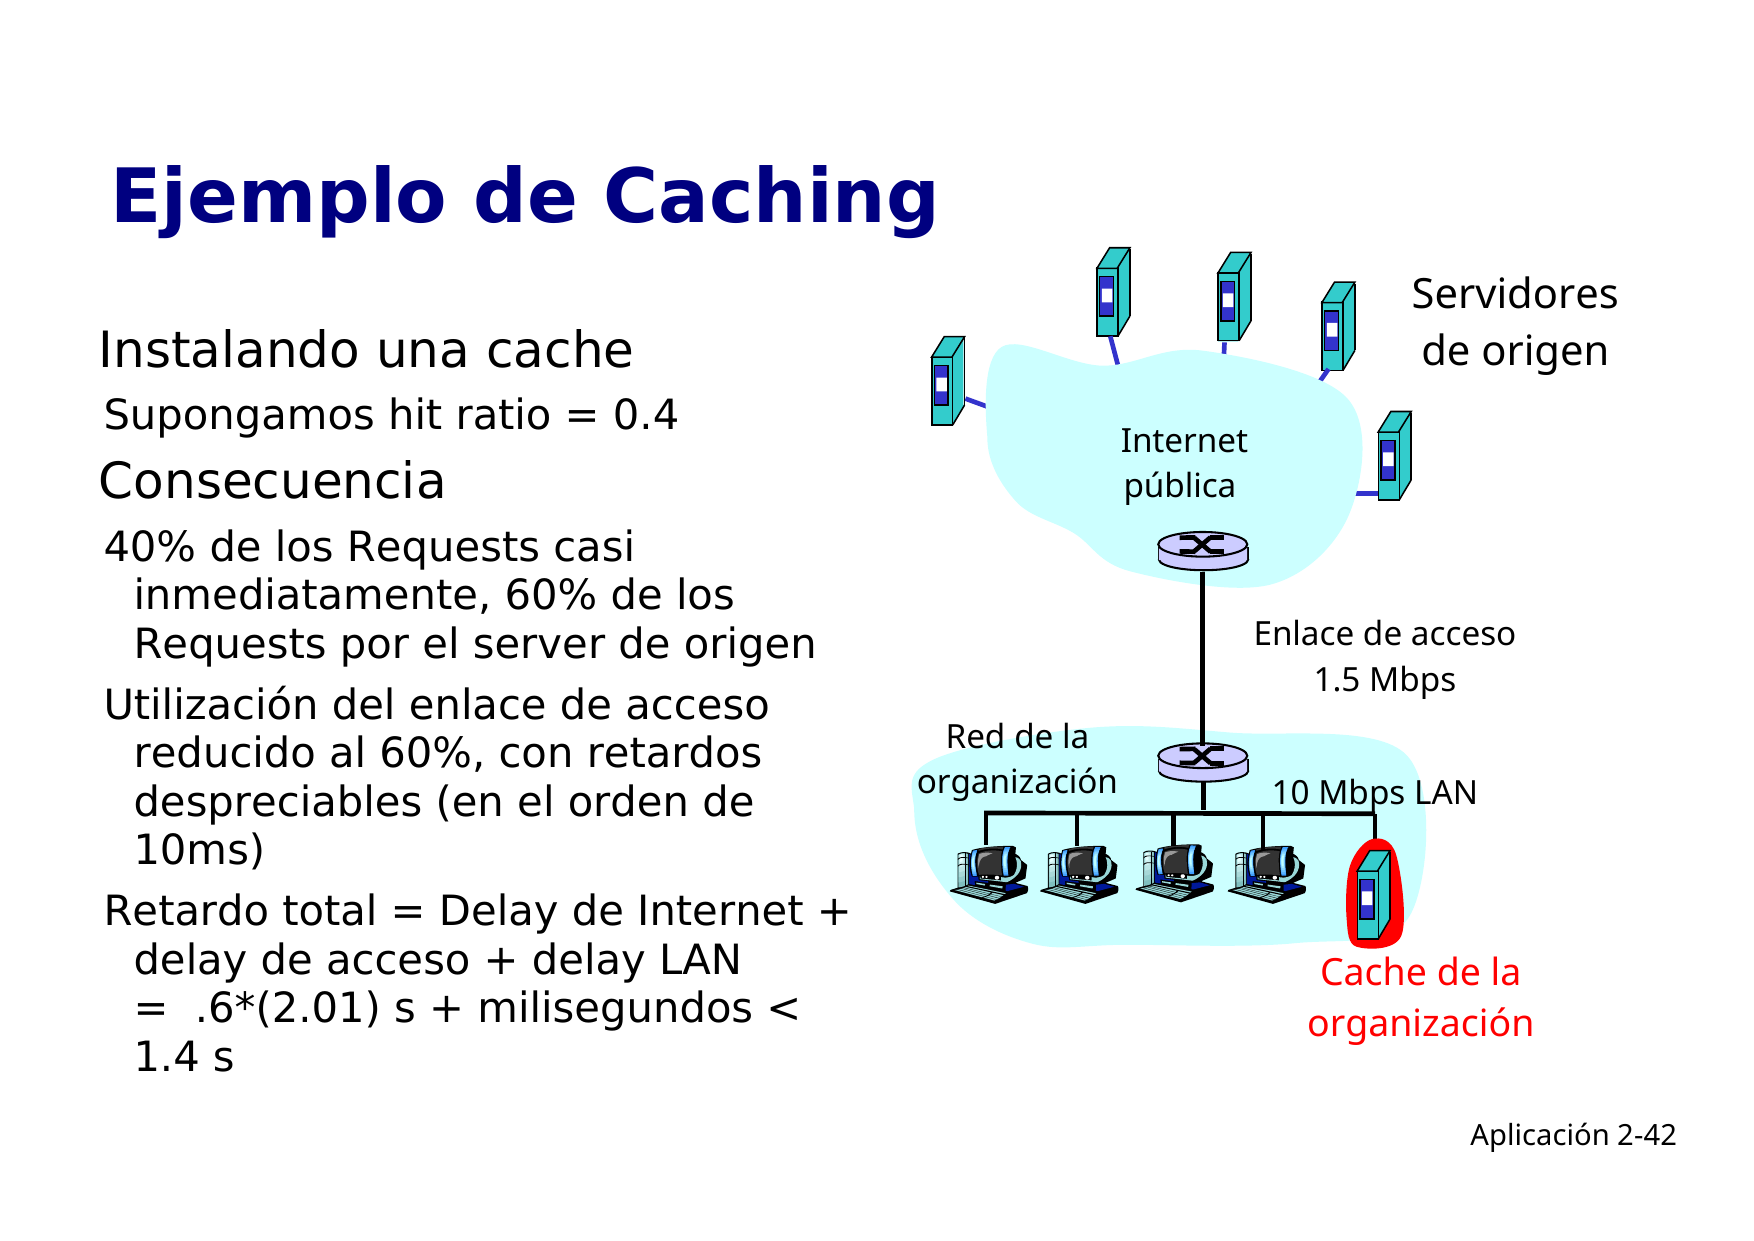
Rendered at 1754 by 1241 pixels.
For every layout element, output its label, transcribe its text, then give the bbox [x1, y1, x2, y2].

picture [949, 845, 1030, 904]
picture [1040, 845, 1120, 904]
text_box [1378, 411, 1412, 501]
text_box [985, 344, 1363, 588]
picture [1227, 845, 1308, 904]
picture [1135, 843, 1216, 903]
text_box [957, 816, 1427, 949]
text_box [931, 336, 965, 426]
text_box [1134, 726, 1412, 811]
text_box Enlace de acceso 1.5 Mbps [1238, 602, 1541, 709]
text_box [1217, 252, 1252, 342]
text_box [914, 811, 984, 895]
text_box Cache de la organización [1292, 938, 1550, 1056]
text_box [1096, 247, 1130, 337]
text_box 10 Mbps LAN [1256, 761, 1494, 823]
text_box [1321, 282, 1355, 371]
title Ejemplo de Caching [95, 88, 1671, 305]
text_box Internet pública [1097, 409, 1264, 516]
text_box Red de la organización [902, 704, 1134, 811]
text_box Servidores de origen [1396, 256, 1635, 386]
list Instalando una cache Supongamos hit ratio = 0.4 Consecuencia 40% de los Requests casi inmediatamente, 60% de los Requests por el server de origen Utilización del enlace de acceso reducido al 60%, con retardos despreciables (en el orden de 10ms) Retardo total = Delay de Internet + delay de acceso + delay LAN = .6*(2.01) s + milisegundos < 1.4 s [95, 320, 865, 1192]
